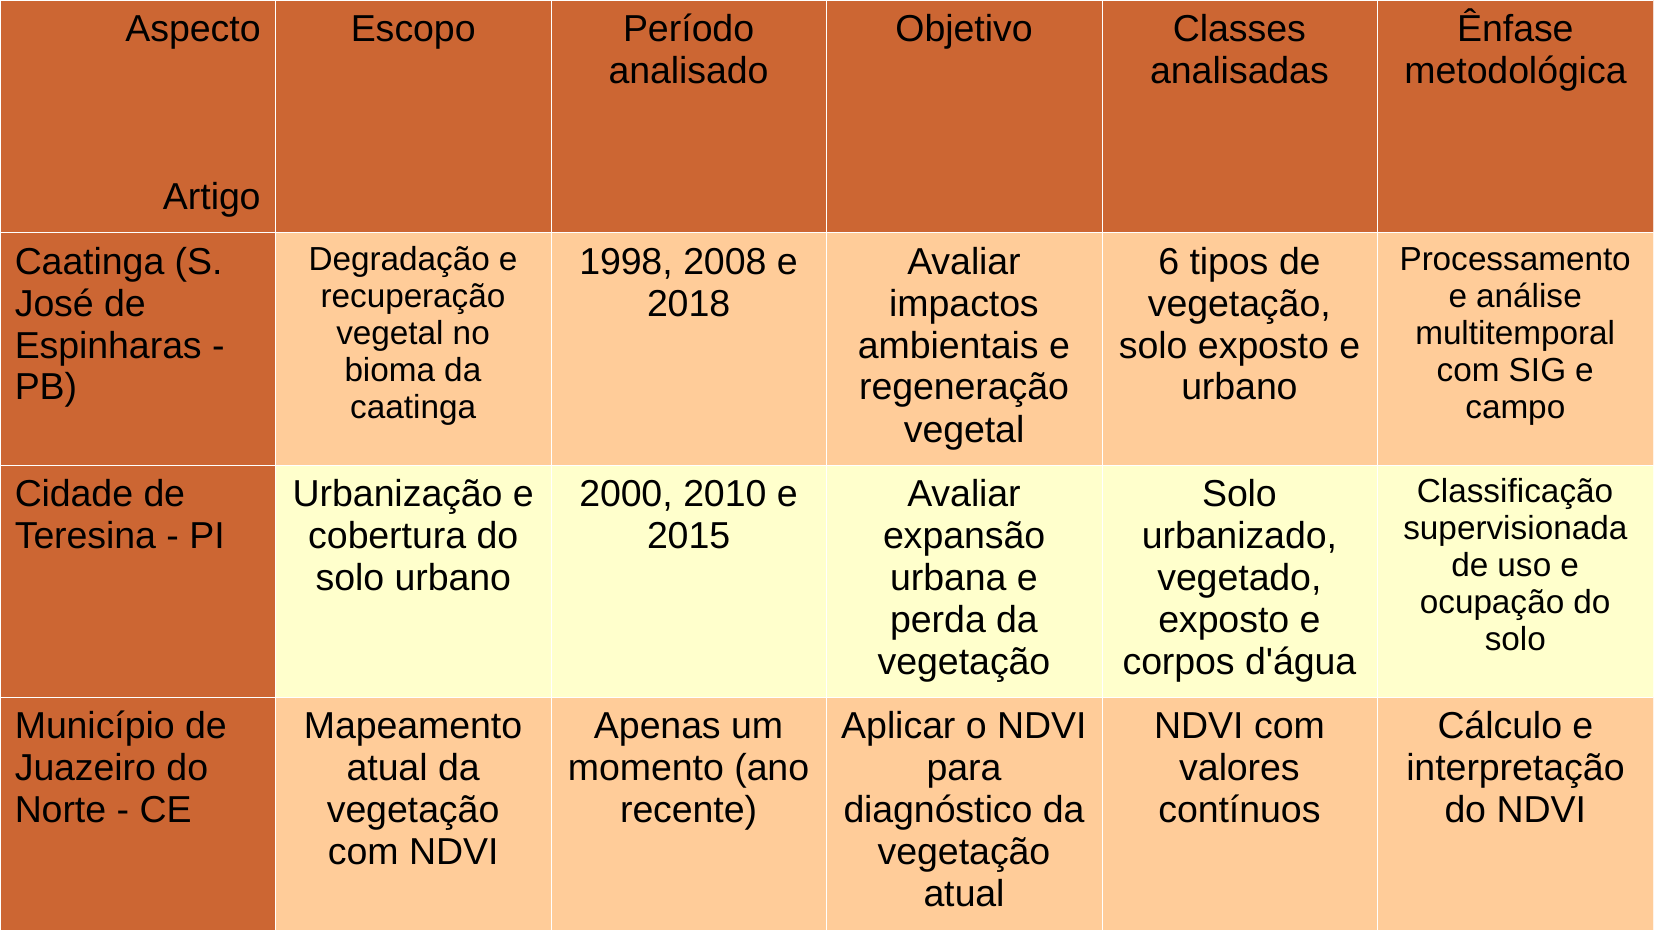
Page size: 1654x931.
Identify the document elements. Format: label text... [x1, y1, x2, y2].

table_header Classes analisadas [1103, 1, 1377, 232]
table_cell Cálculo e interpretação do NDVI [1378, 698, 1653, 930]
table_cell 1998, 2008 e 2018 [552, 233, 826, 465]
table_cell Mapeamento atual da vegetação com NDVI [276, 698, 551, 930]
table_cell Cidade de Teresina - PI [1, 466, 275, 697]
table_cell Processamento e análise multitemporal com SIG e campo [1378, 233, 1653, 465]
table_cell Degradação e recuperação vegetal no bioma da caatinga [276, 233, 551, 465]
table_cell Urbanização e cobertura do solo urbano [276, 466, 551, 697]
table_header Período analisado [552, 1, 826, 232]
table_cell Avaliar expansão urbana e perda da vegetação [827, 466, 1102, 697]
table_cell 2000, 2010 e 2015 [552, 466, 826, 697]
table_cell Solo urbanizado, vegetado, exposto e corpos d'água [1103, 466, 1377, 697]
table_header Escopo [276, 1, 551, 232]
table_cell Avaliar impactos ambientais e regeneração vegetal [827, 233, 1102, 465]
table_cell Apenas um momento (ano recente) [552, 698, 826, 930]
table_header Aspecto Artigo [1, 1, 275, 232]
table_header Ênfase metodológica [1378, 1, 1653, 232]
table_cell Aplicar o NDVI para diagnóstico da vegetação atual [827, 698, 1102, 930]
table_cell NDVI com valores contínuos [1103, 698, 1377, 930]
table_header Objetivo [827, 1, 1102, 232]
table_cell 6 tipos de vegetação, solo exposto e urbano [1103, 233, 1377, 465]
table_cell Município de Juazeiro do Norte - CE [1, 698, 275, 930]
table_cell Classificação supervisionada de uso e ocupação do solo [1378, 466, 1653, 697]
table_cell Caatinga (S. José de Espinharas - PB) [1, 233, 275, 465]
